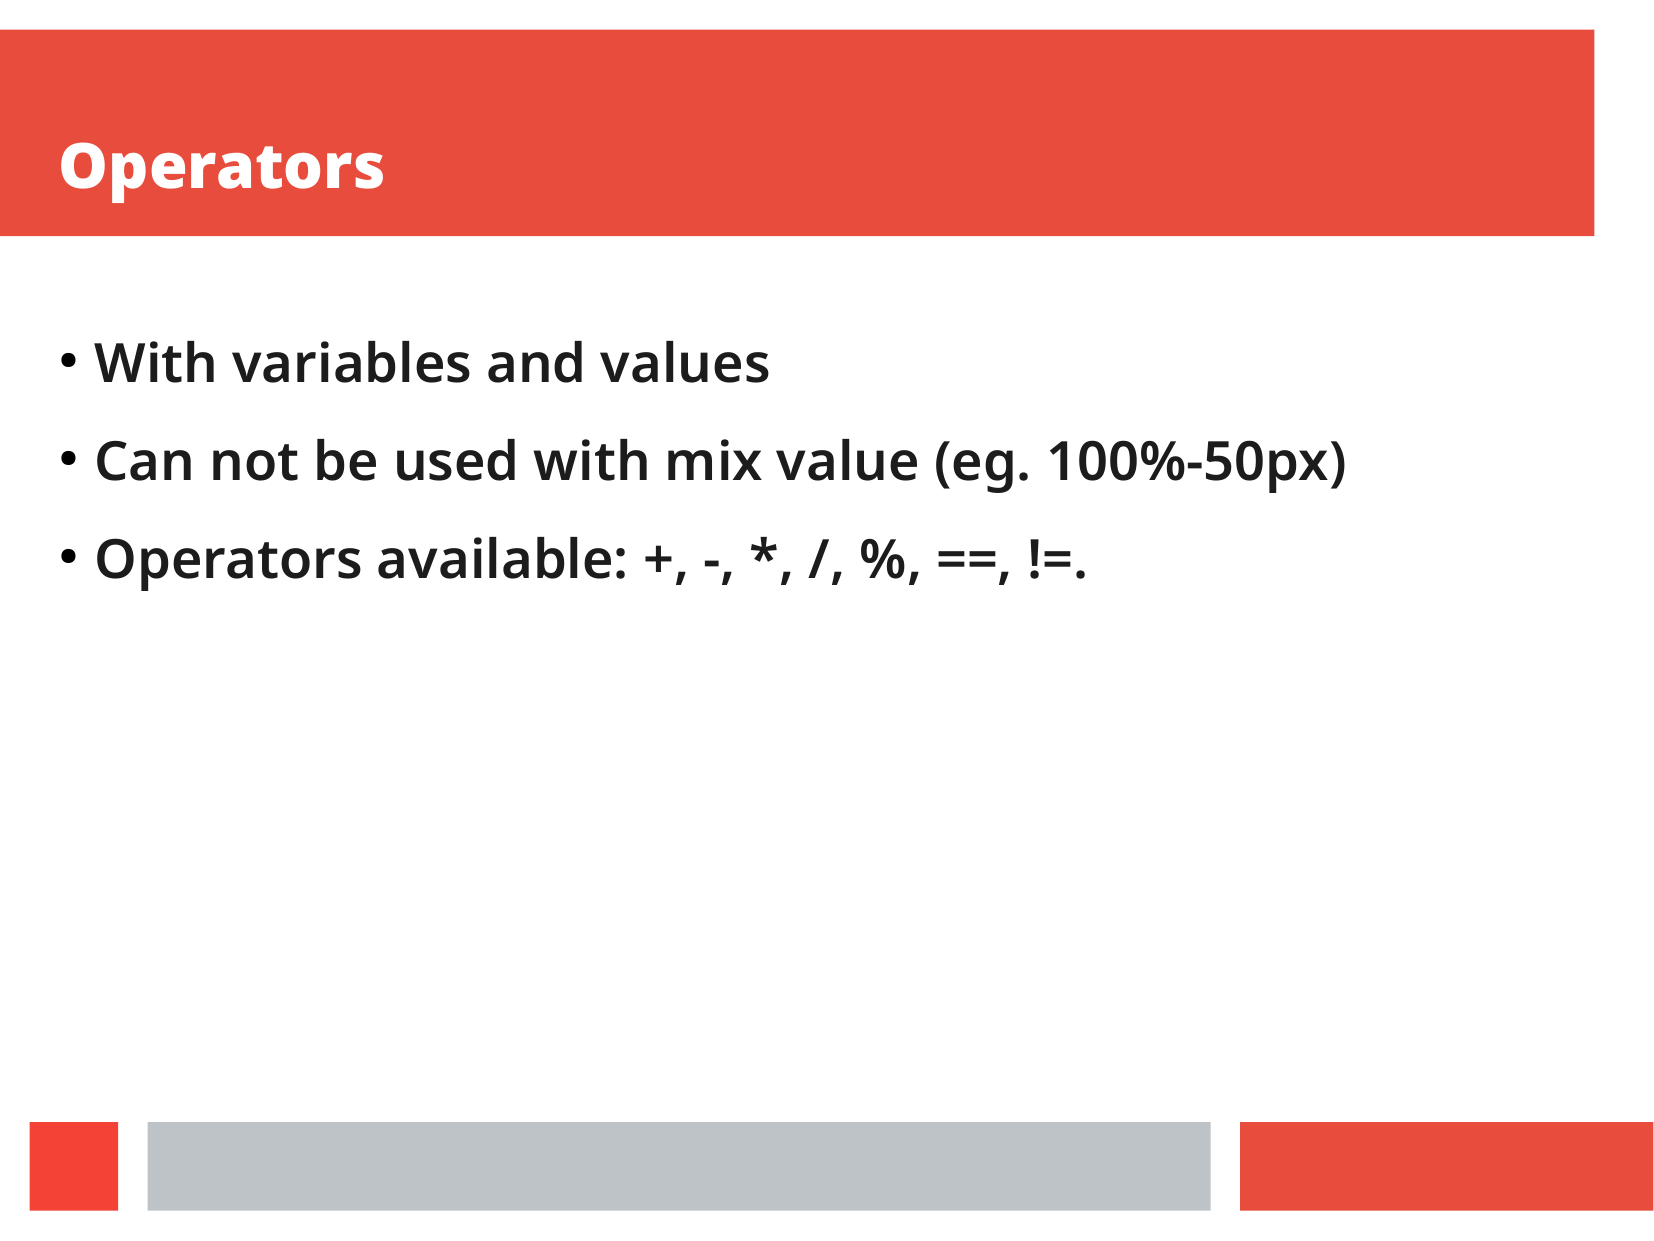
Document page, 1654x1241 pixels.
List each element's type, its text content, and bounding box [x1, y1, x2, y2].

title Operators [59, 59, 1595, 207]
list With variables and values Can not be used with mix value (eg. 100%-50px) Operators available: +, -, *, /, %, ==, !=. [59, 324, 1565, 1093]
